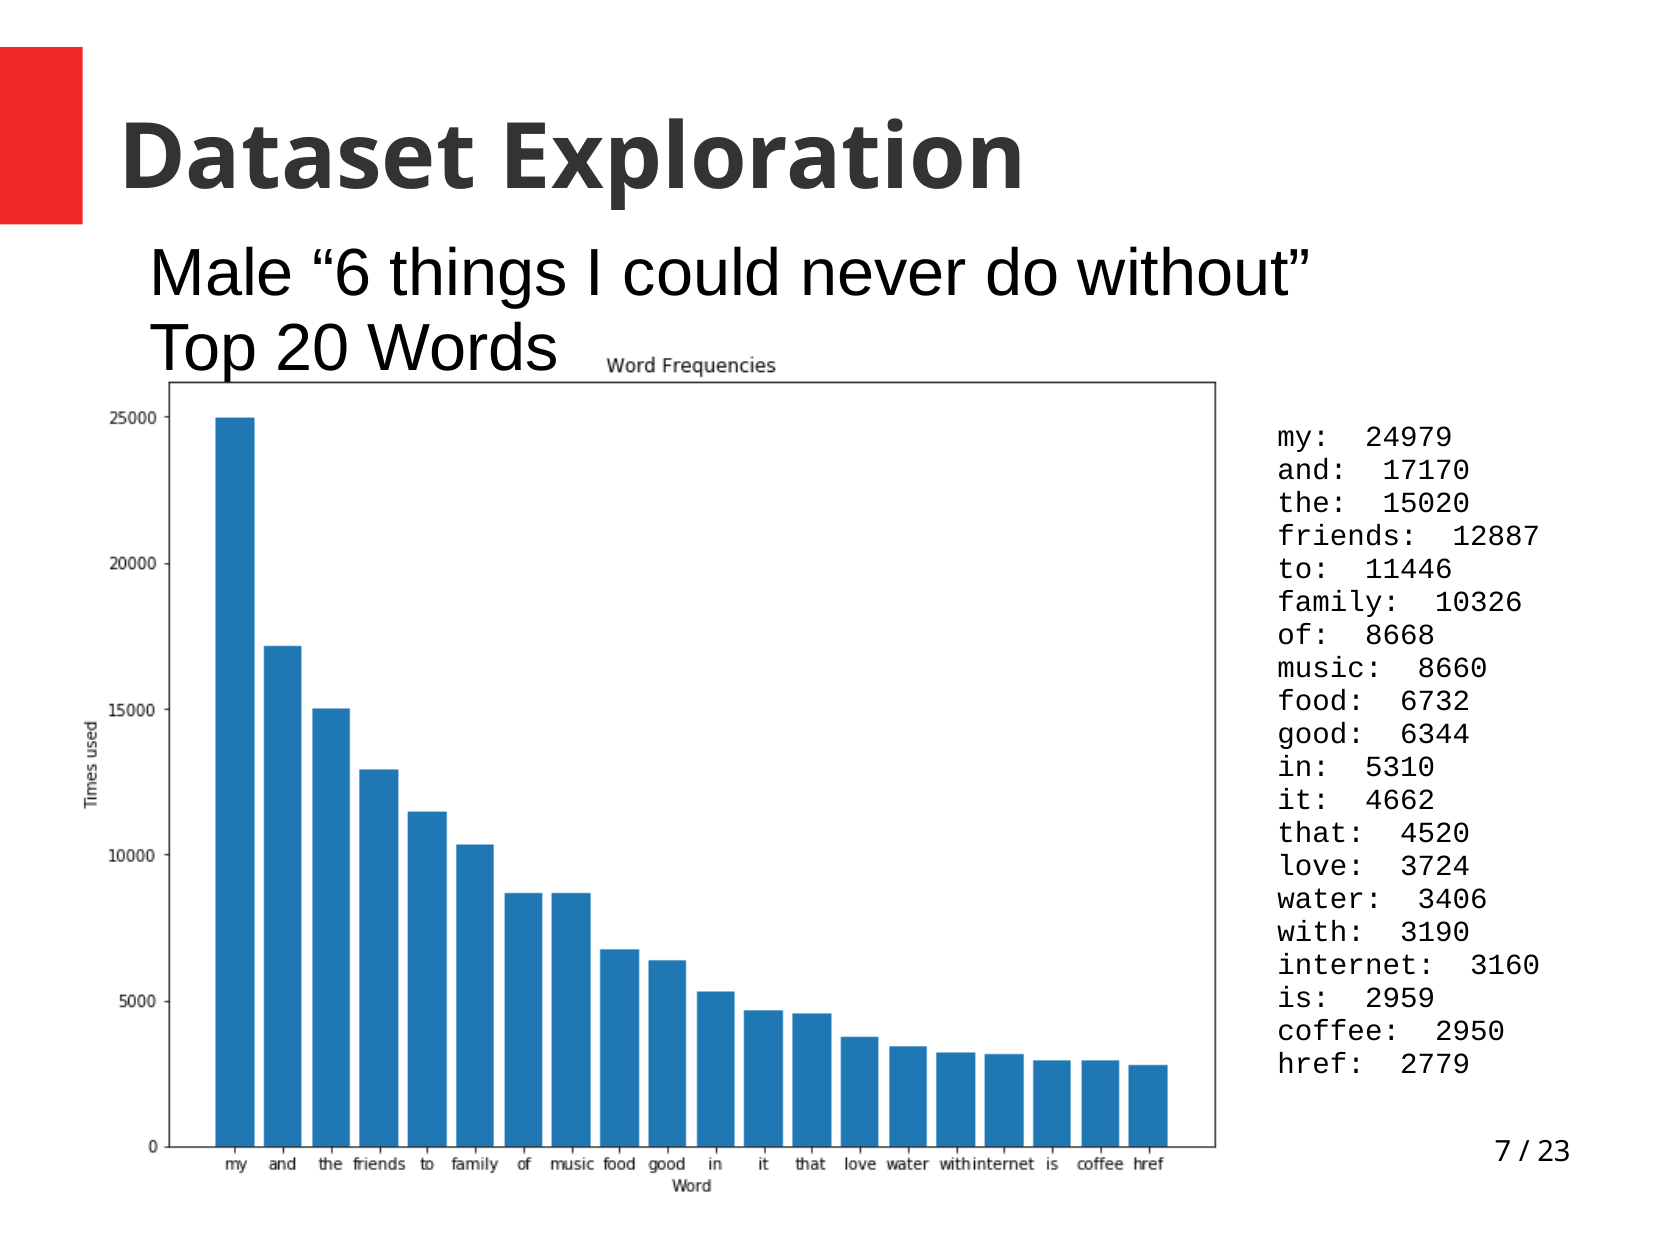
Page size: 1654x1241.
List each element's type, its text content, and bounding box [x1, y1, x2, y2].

picture [75, 346, 1232, 1206]
title Dataset Exploration [118, 49, 1571, 257]
text_box my: 24979 and: 17170 the: 15020 friends: 12887 to: 11446 family: 10326 of: 8668 music: 8660 food: 6732 good: 6344 in: 5310 it: 4662 that: 4520 love: 3724 water: 3406 with: 3190 internet: 3160 is: 2959 coffee: 2950 href: 2779 [1262, 415, 1591, 1157]
text_box Male “6 things I could never do without” Top 20 Words [135, 227, 1396, 393]
